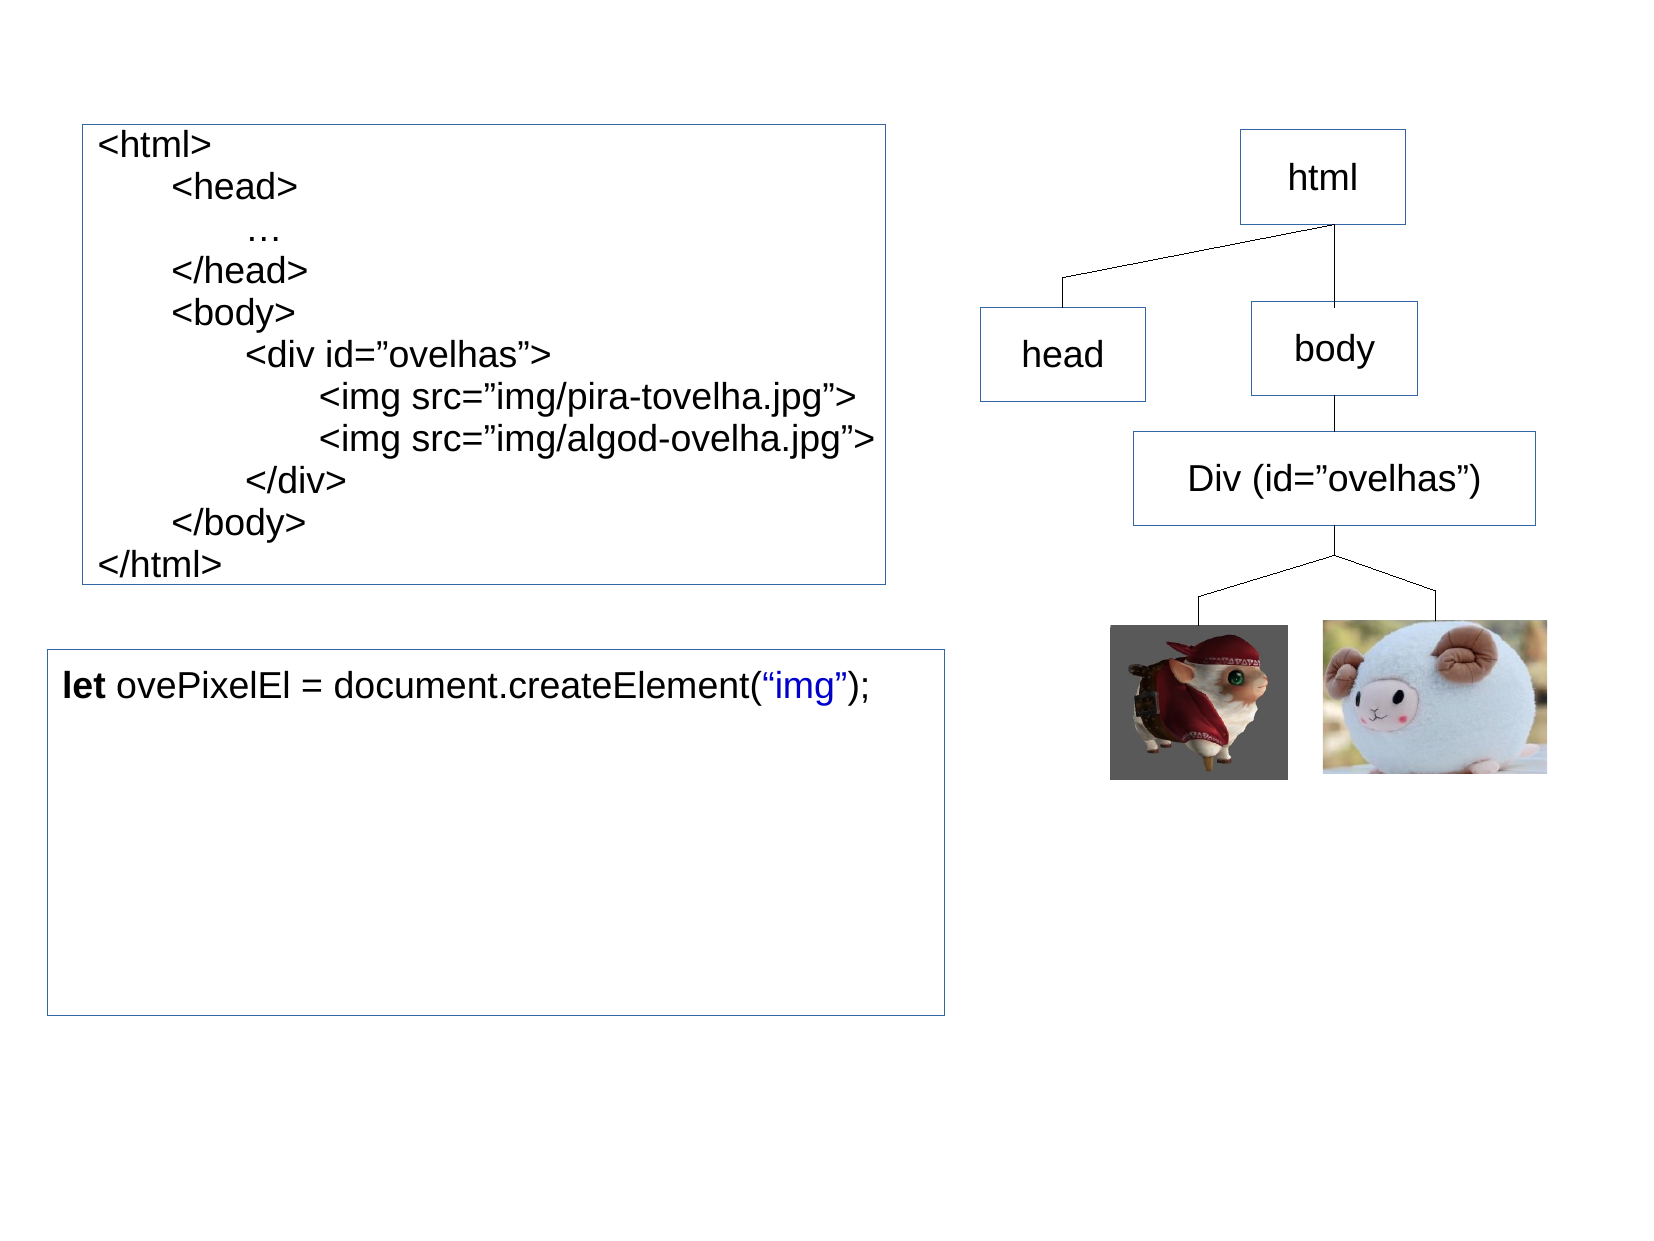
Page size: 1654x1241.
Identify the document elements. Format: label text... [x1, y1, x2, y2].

text_box let ovePixelEl = document.createElement(“img”); [47, 649, 945, 1016]
picture [1110, 625, 1288, 780]
text_box body [1251, 301, 1418, 396]
text_box <html> <head> … </head> <body> <div id=”ovelhas”> <img src=”img/pira-tovelha.jpg”> <img src=”img/algod-ovelha.jpg”> </div> </body> </html> [82, 124, 886, 585]
text_box Div (id=”ovelhas”) [1133, 431, 1536, 526]
picture [1322, 620, 1548, 774]
text_box head [980, 307, 1146, 402]
text_box html [1240, 129, 1406, 225]
